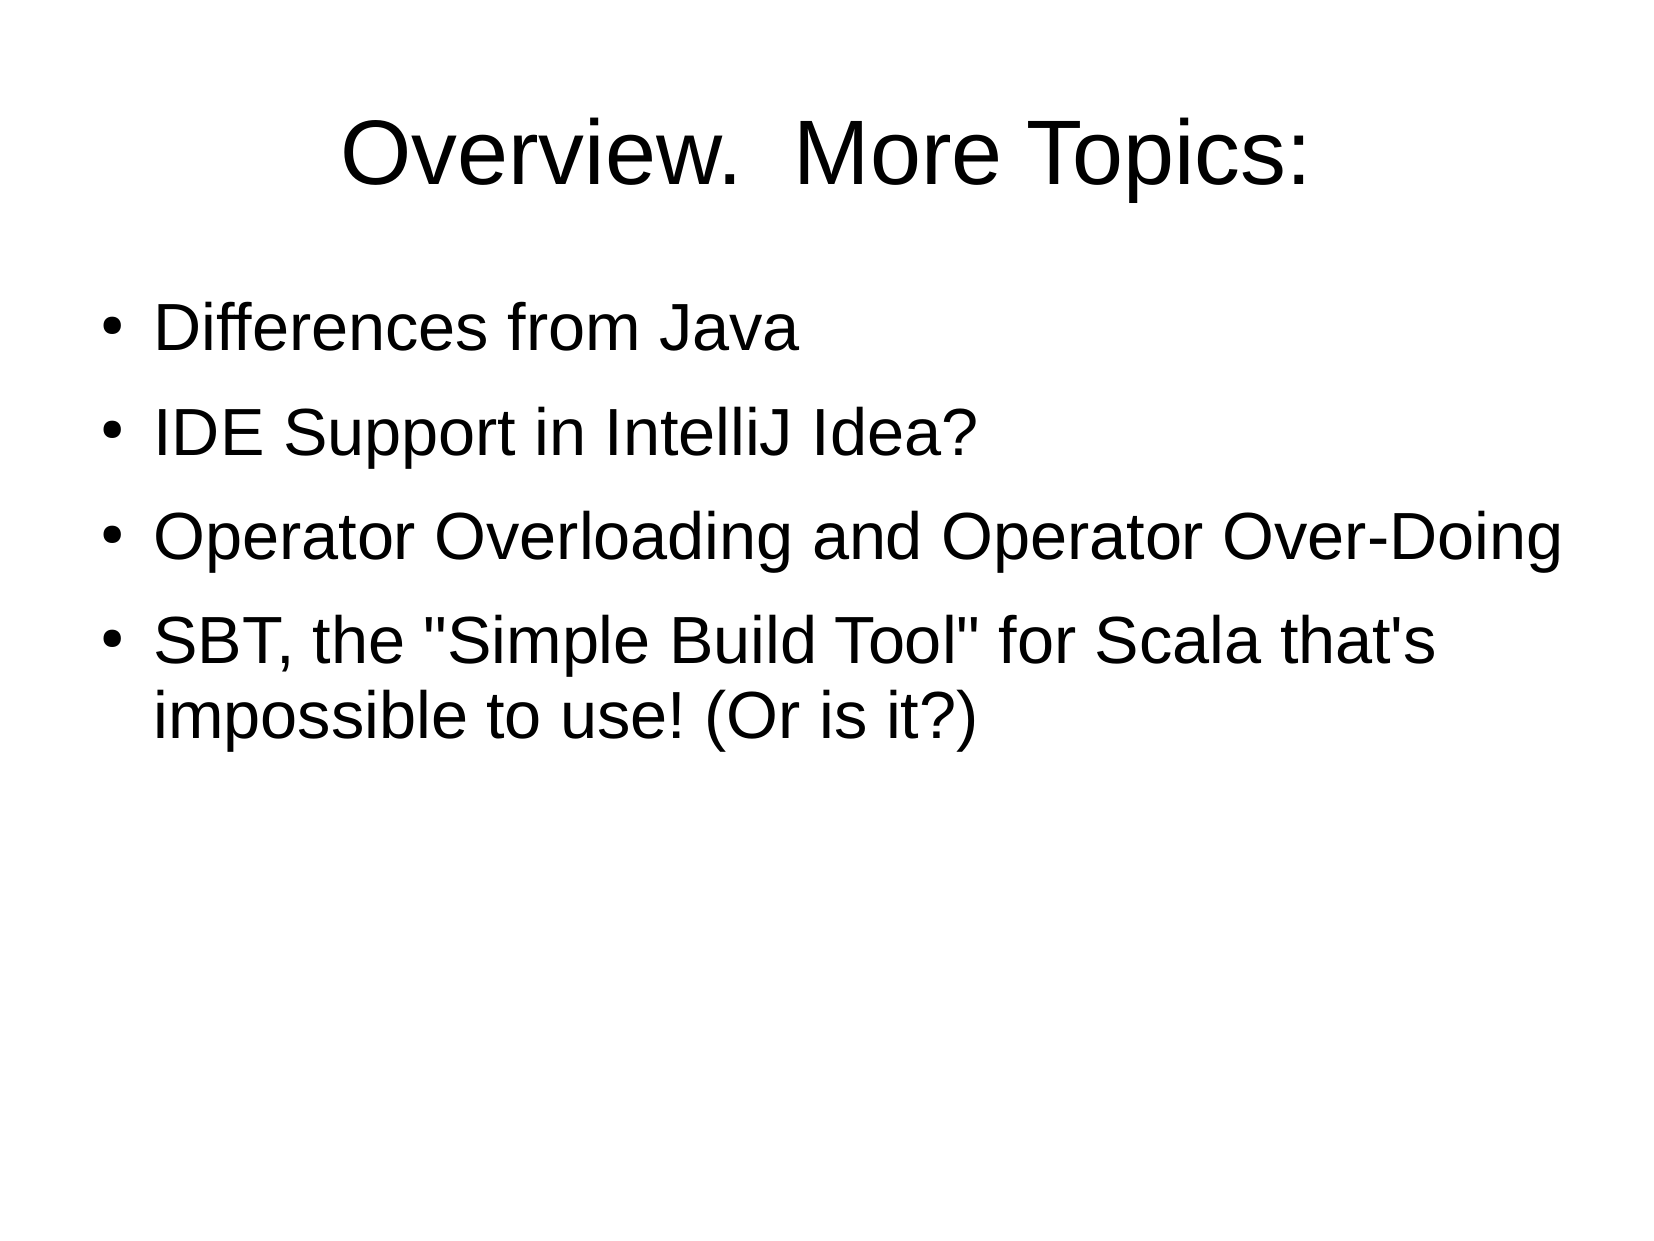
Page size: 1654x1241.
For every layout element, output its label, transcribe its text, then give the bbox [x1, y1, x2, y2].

list Differences from Java IDE Support in IntelliJ Idea? Operator Overloading and Operator Over-Doing SBT, the "Simple Build Tool" for Scala that's impossible to use! (Or is it?) [82, 290, 1571, 1010]
title Overview. More Topics: [82, 49, 1571, 257]
